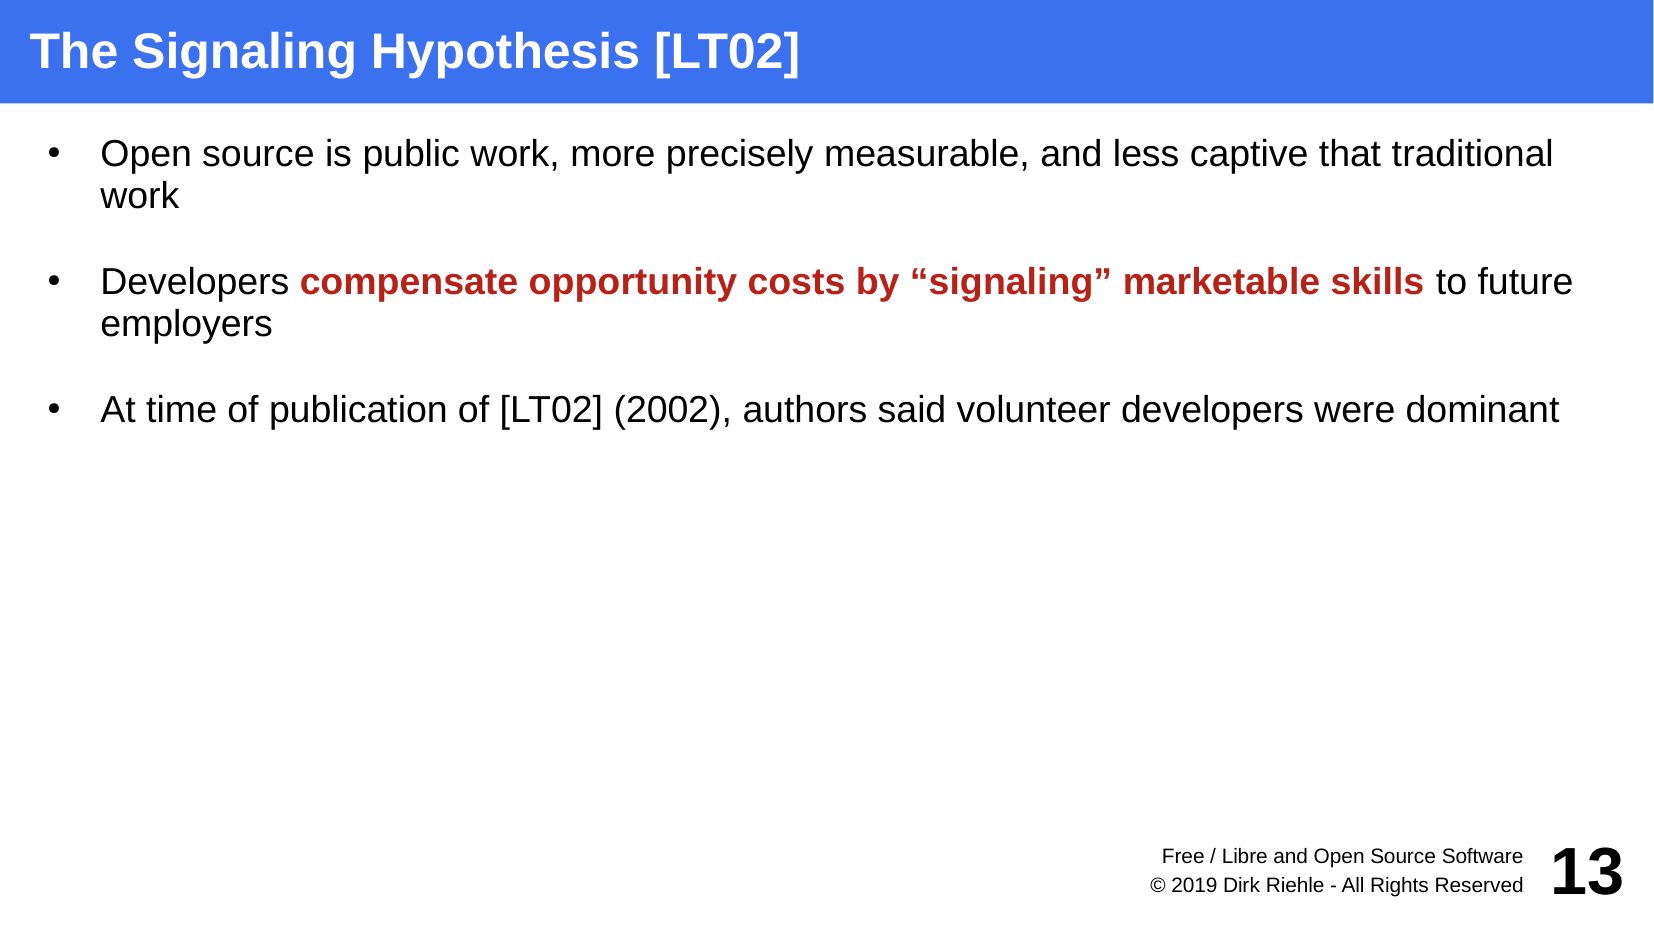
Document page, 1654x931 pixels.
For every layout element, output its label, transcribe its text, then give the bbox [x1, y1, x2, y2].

title The Signaling Hypothesis [LT02] [0, 0, 1654, 104]
list Open source is public work, more precisely measurable, and less captive that traditional work Developers compensate opportunity costs by “signaling” marketable skills to future employers At time of publication of [LT02] (2002), authors said volunteer developers were dominant [29, 132, 1625, 813]
